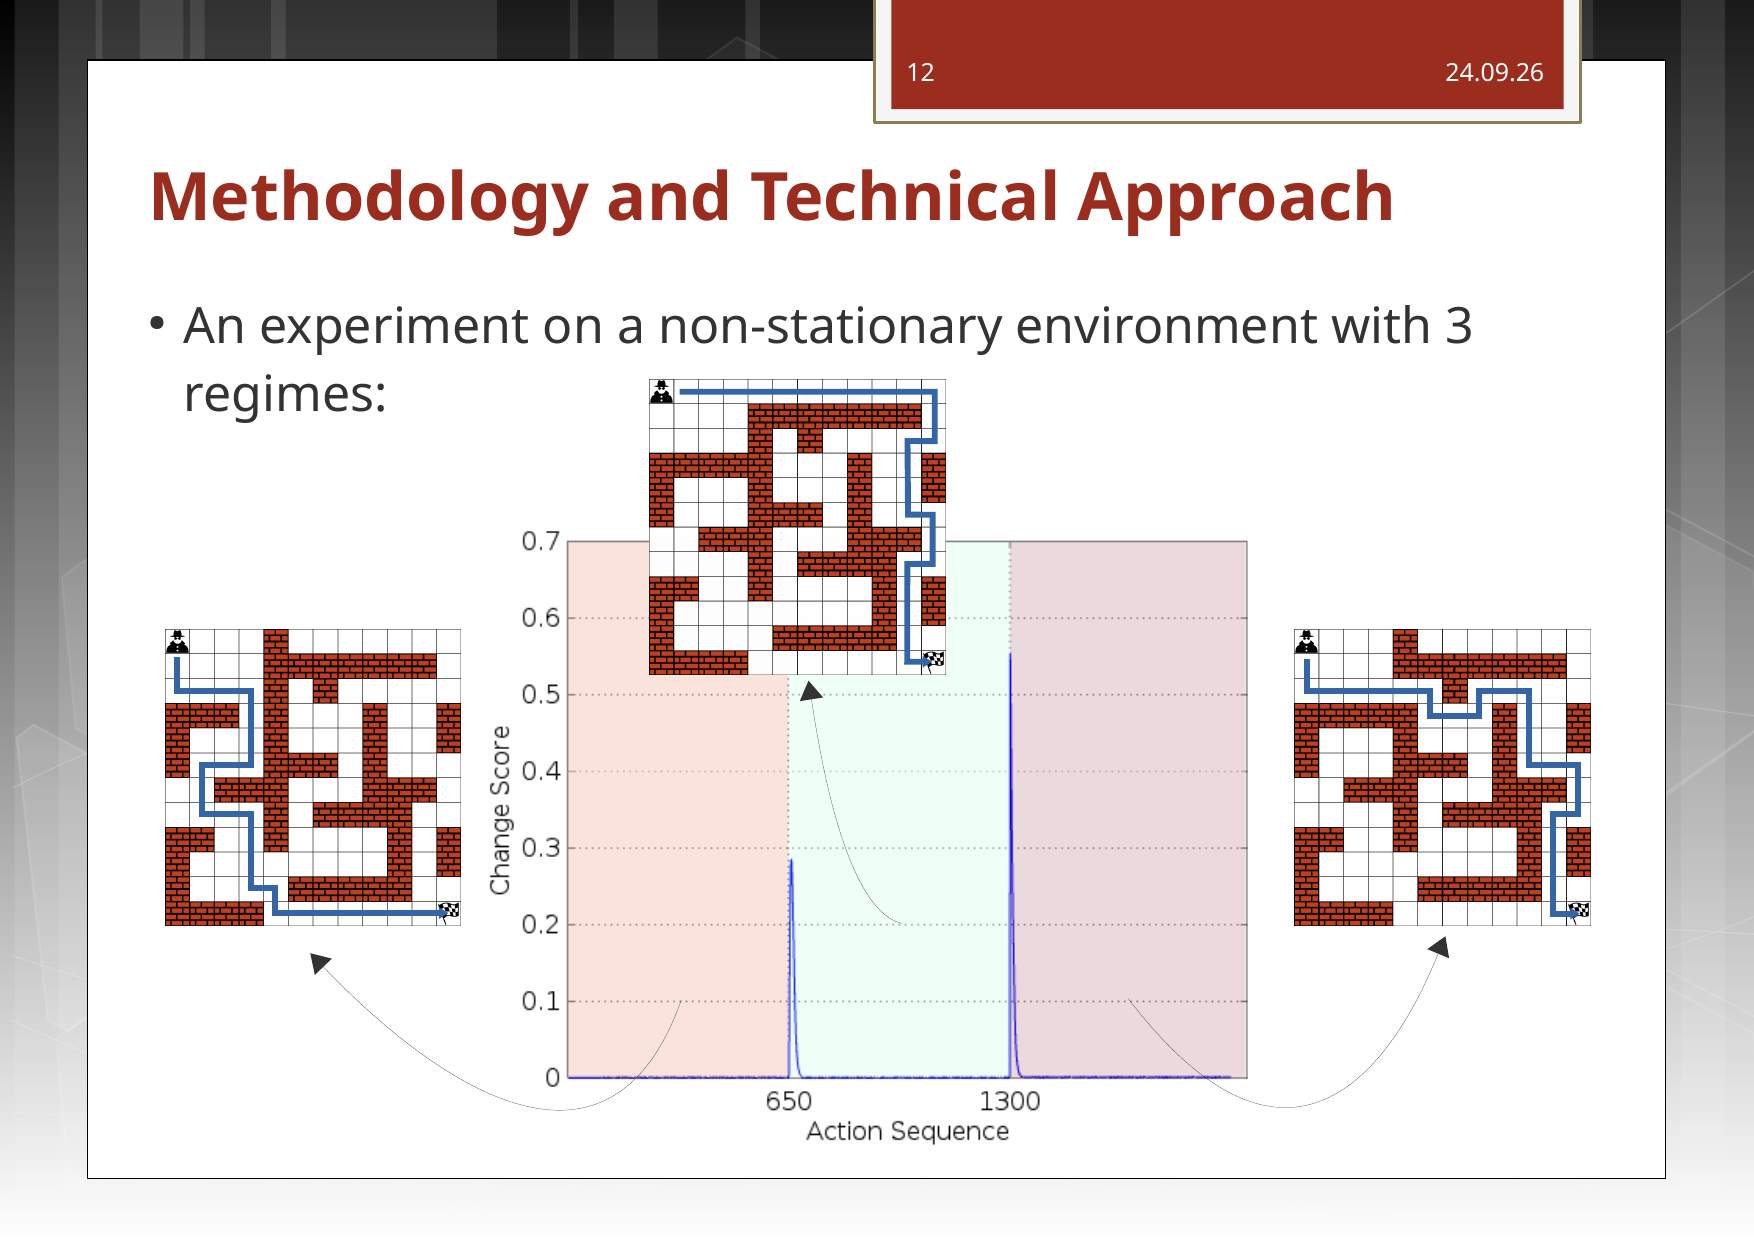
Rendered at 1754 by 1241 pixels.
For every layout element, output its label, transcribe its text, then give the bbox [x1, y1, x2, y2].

picture [649, 379, 946, 676]
list An experiment on a non-stationary environment with 3 regimes: [88, 289, 1664, 1175]
picture [165, 629, 461, 926]
picture [1294, 629, 1591, 926]
text_box [568, 541, 1245, 1078]
title Methodology and Technical Approach [88, 132, 1664, 257]
